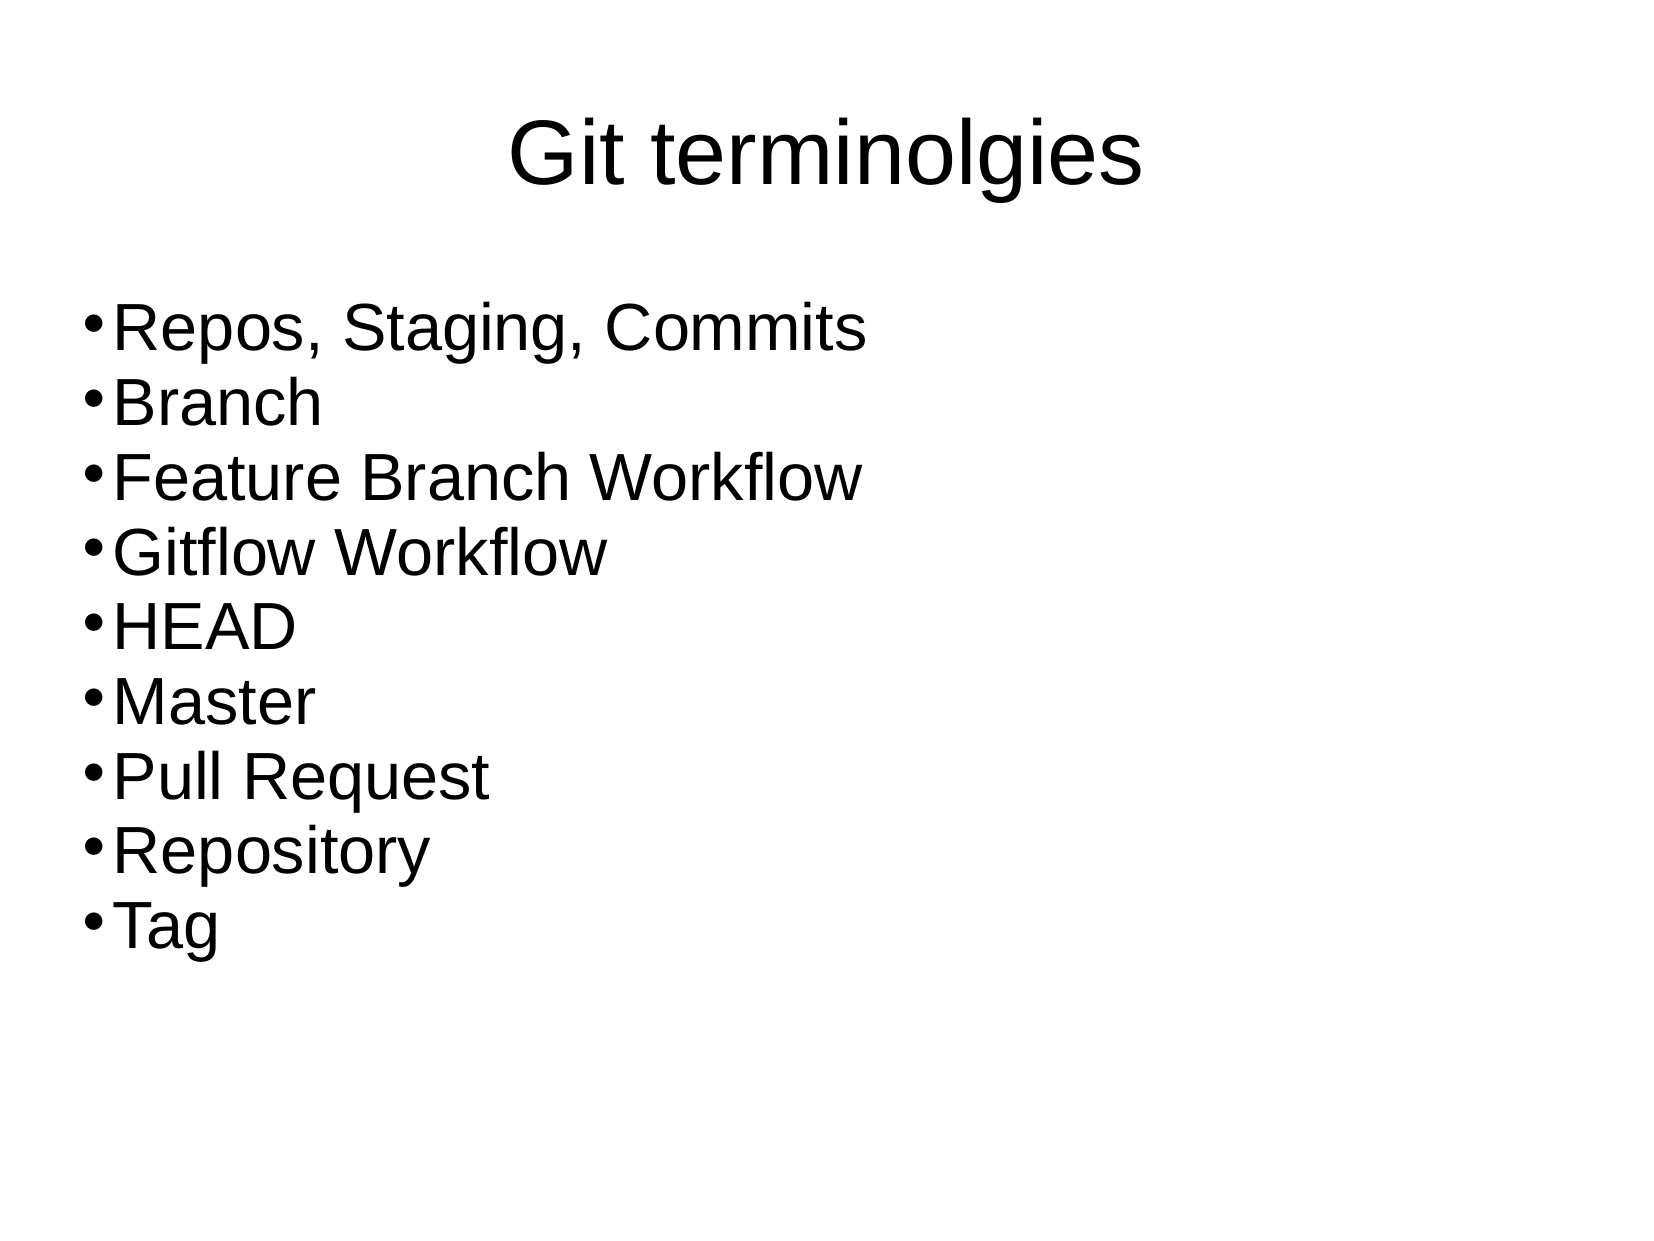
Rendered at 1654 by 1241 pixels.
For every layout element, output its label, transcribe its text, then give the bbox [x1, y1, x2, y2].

text_box Repos, Staging, Commits Branch Feature Branch Workflow Gitflow Workflow HEAD Master Pull Request Repository Tag [82, 290, 1571, 1010]
text_box Git terminolgies [82, 49, 1571, 257]
